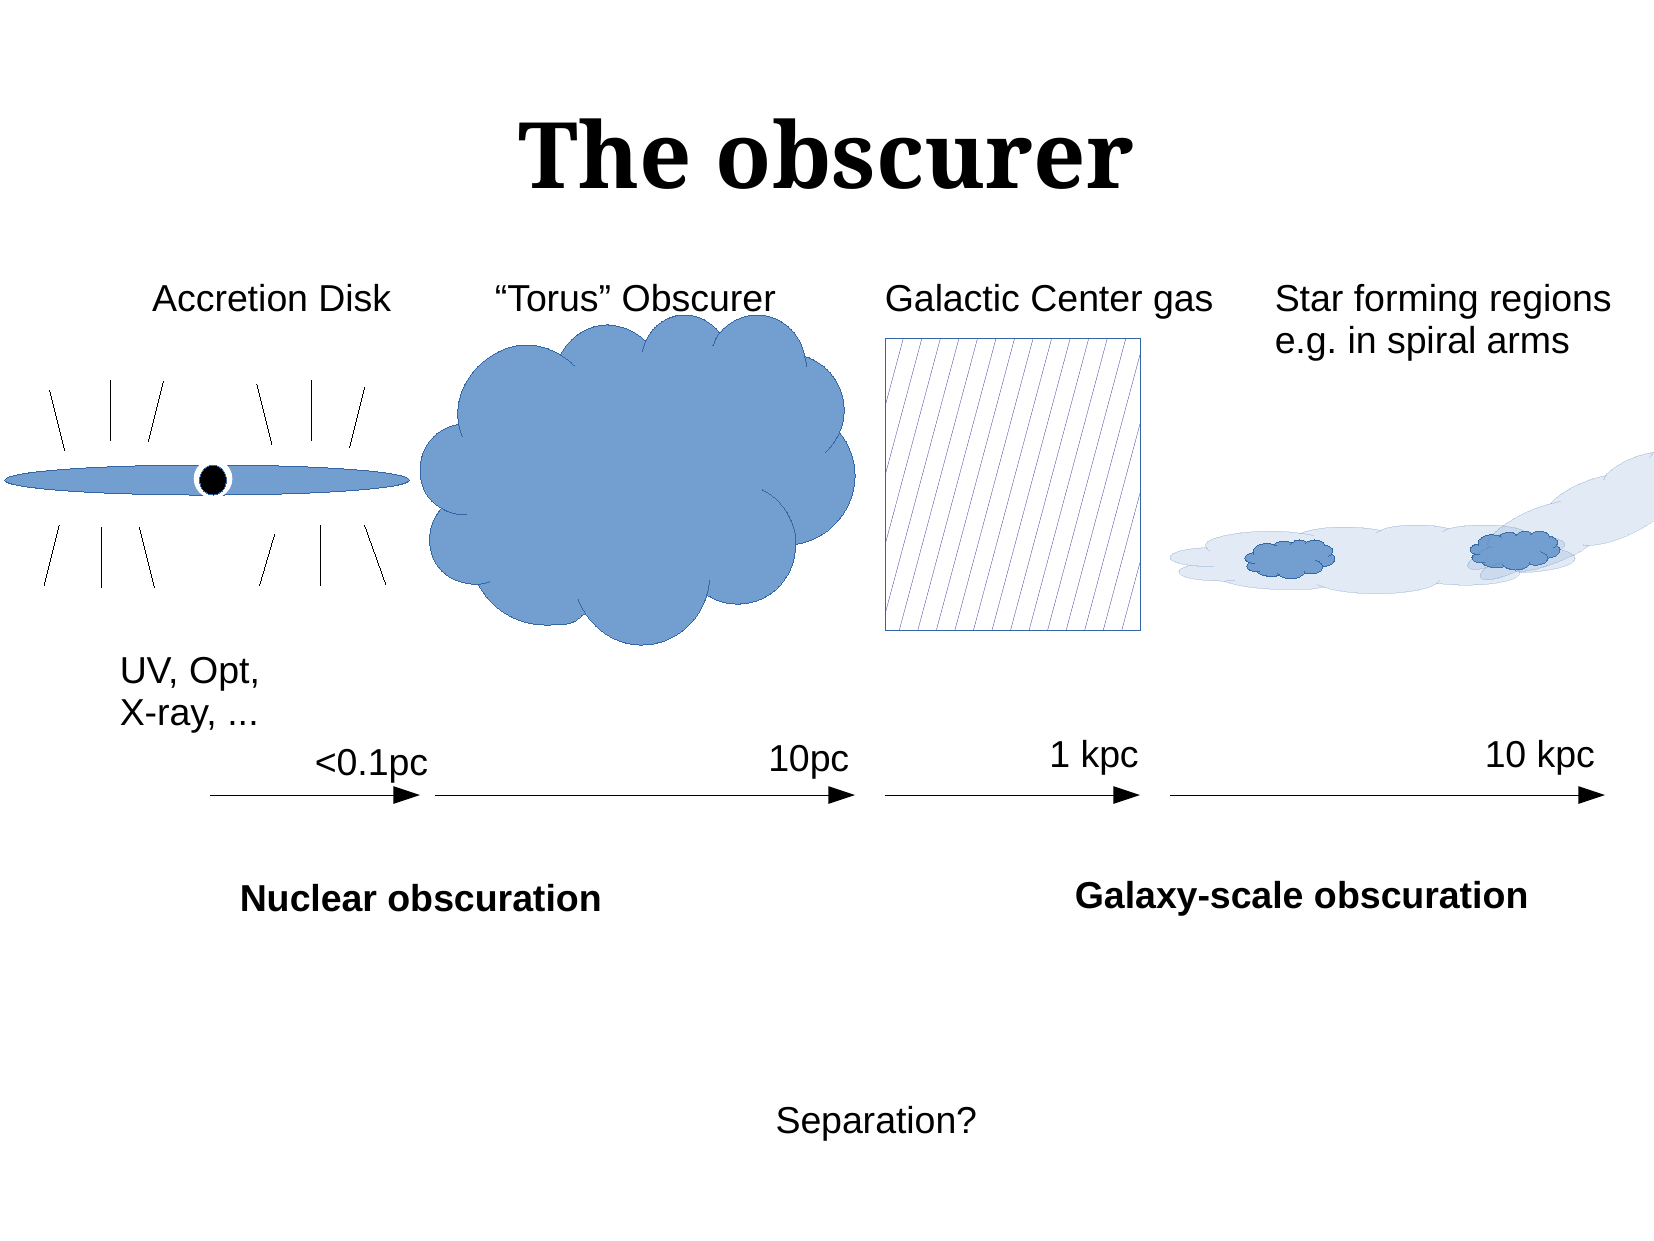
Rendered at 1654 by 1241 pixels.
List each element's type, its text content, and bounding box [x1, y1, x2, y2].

text_box Accretion Disk [137, 270, 468, 399]
text_box Separation? [441, 1091, 1312, 1149]
text_box <0.1pc [300, 734, 451, 834]
text_box Galaxy-scale obscuration [1060, 867, 1631, 925]
text_box 1 kpc [1034, 726, 1200, 826]
text_box UV, Opt, X-ray, ... [105, 641, 286, 741]
text_box [1170, 451, 1654, 594]
text_box [885, 369, 1141, 631]
text_box Nuclear obscuration [225, 870, 796, 927]
text_box 10pc [753, 729, 874, 829]
text_box [420, 358, 856, 646]
title The obscurer [82, 49, 1571, 257]
text_box Star forming regions e.g. in spiral arms [1260, 270, 1636, 369]
text_box 10 kpc [1470, 726, 1636, 826]
text_box “Torus” Obscurer [480, 270, 811, 399]
text_box [4, 459, 410, 499]
text_box Galactic Center gas [870, 270, 1246, 369]
